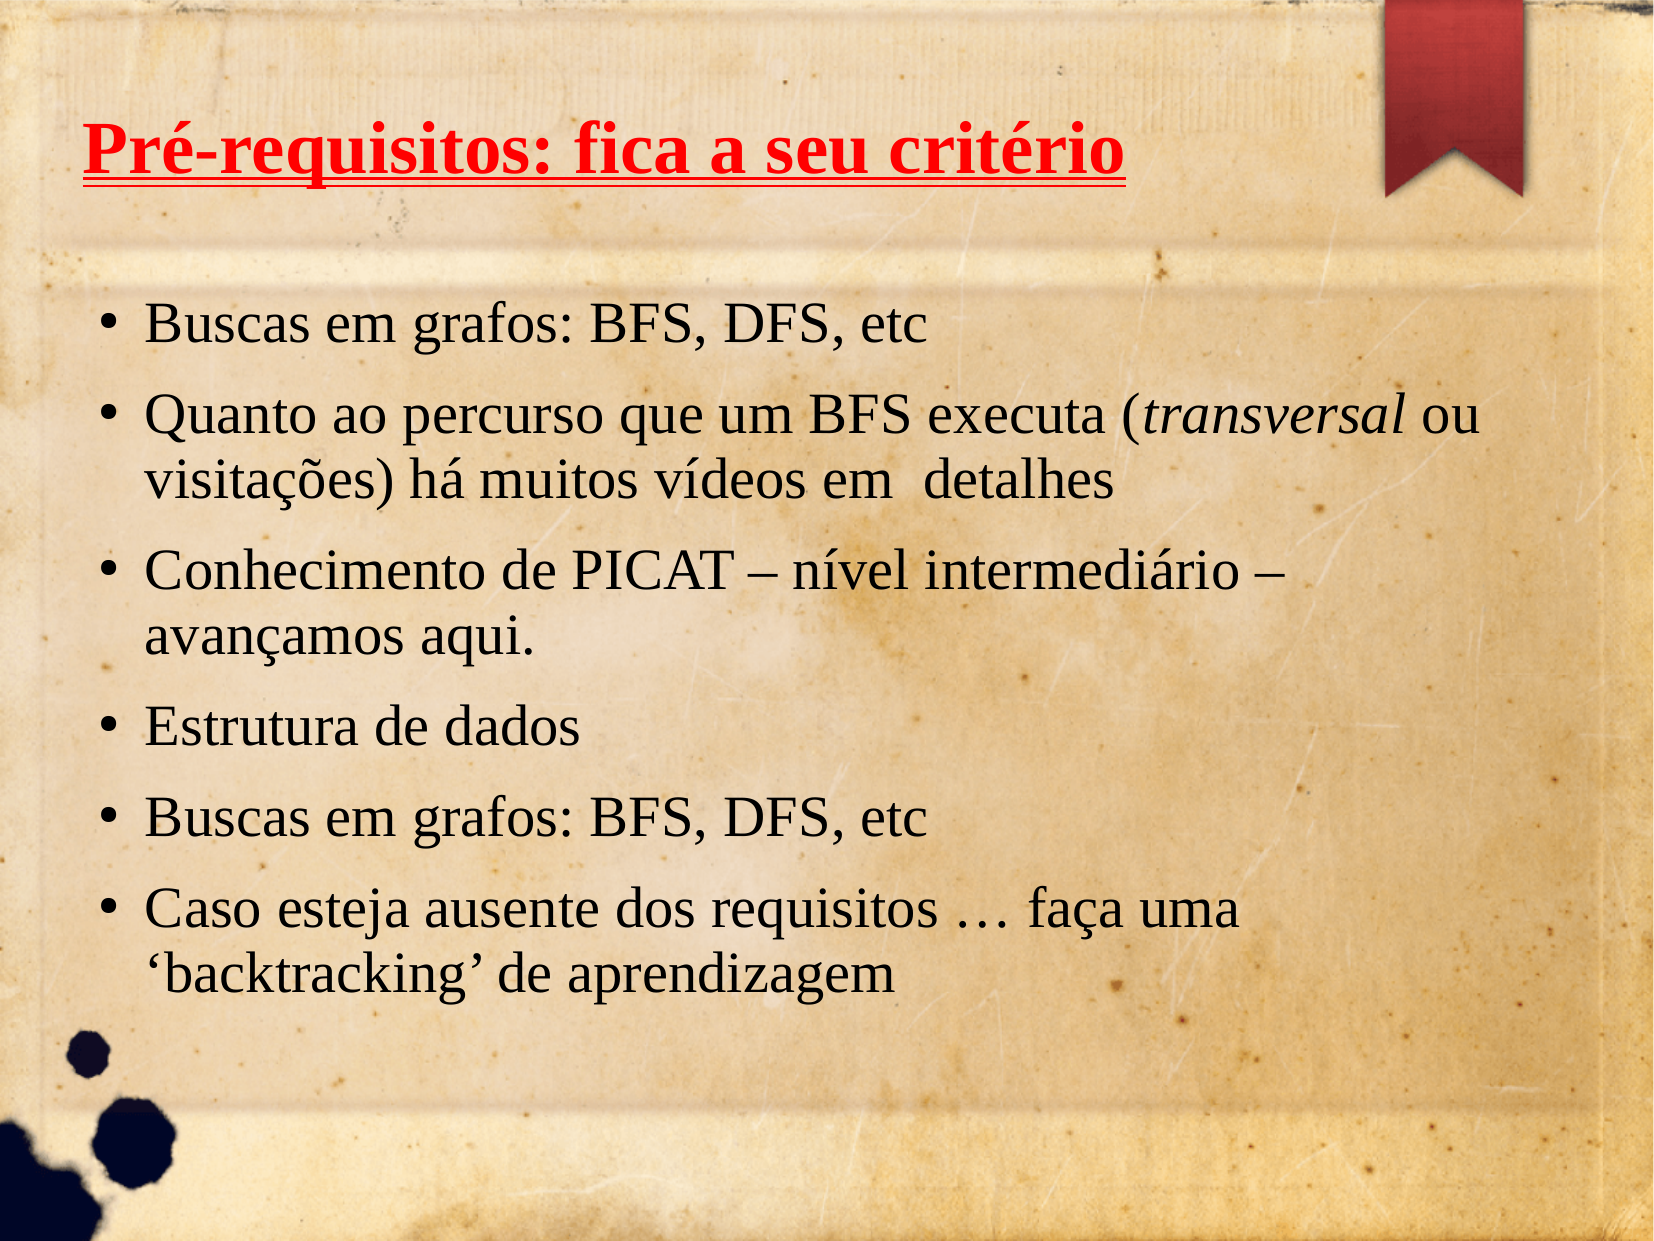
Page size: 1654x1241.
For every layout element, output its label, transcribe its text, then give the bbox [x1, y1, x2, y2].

title Pré-requisitos: fica a seu critério [82, 49, 1347, 237]
list Buscas em grafos: BFS, DFS, etc Quanto ao percurso que um BFS executa (transversal ou visitações) há muitos vídeos em detalhes Conhecimento de PICAT – nível intermediário – avançamos aqui. Estrutura de dados Buscas em grafos: BFS, DFS, etc Caso esteja ausente dos requisitos … faça uma ‘backtracking’ de aprendizagem [82, 290, 1538, 1010]
picture [0, 0, 1654, 1241]
